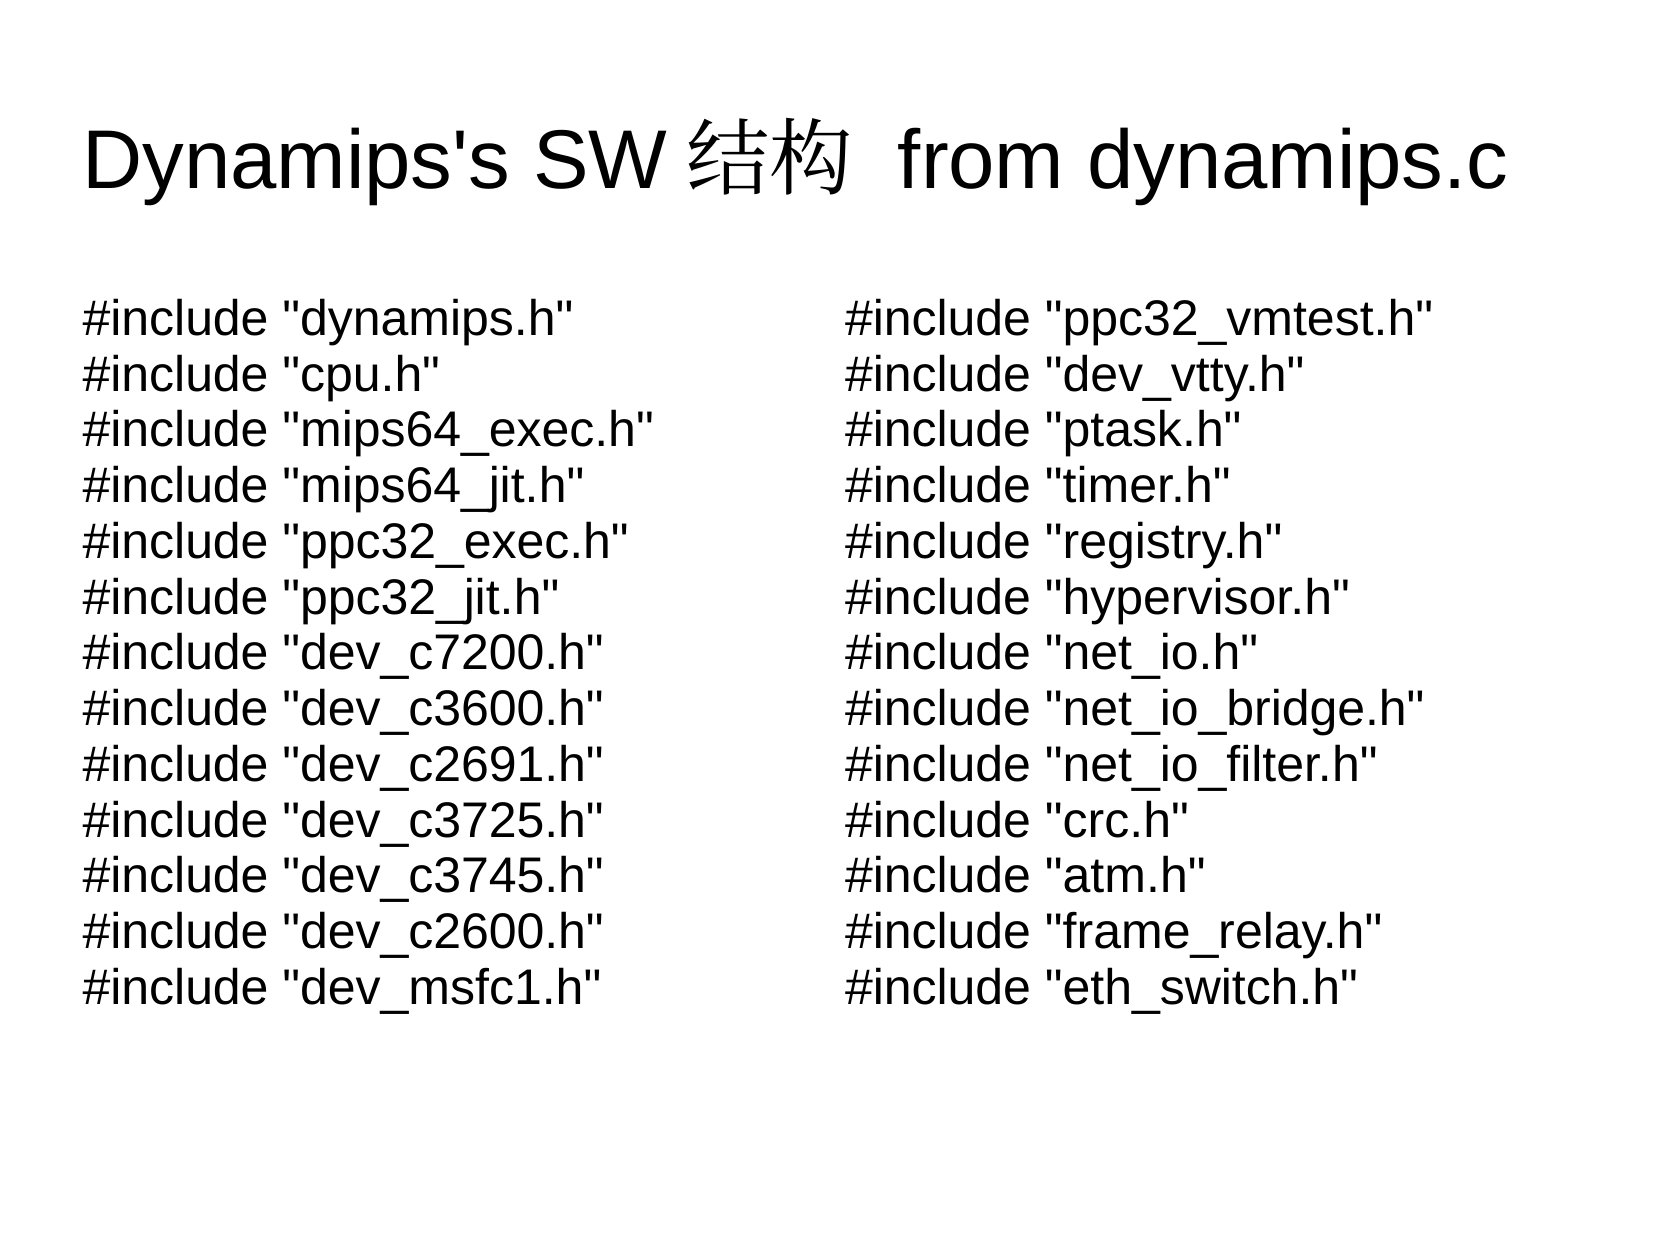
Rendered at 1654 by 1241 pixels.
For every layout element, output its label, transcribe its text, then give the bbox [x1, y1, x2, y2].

list #include "ppc32_vmtest.h" #include "dev_vtty.h" #include "ptask.h" #include "timer.h" #include "registry.h" #include "hypervisor.h" #include "net_io.h" #include "net_io_bridge.h" #include "net_io_filter.h" #include "crc.h" #include "atm.h" #include "frame_relay.h" #include "eth_switch.h" [845, 290, 1572, 1094]
list #include "dynamips.h" #include "cpu.h" #include "mips64_exec.h" #include "mips64_jit.h" #include "ppc32_exec.h" #include "ppc32_jit.h" #include "dev_c7200.h" #include "dev_c3600.h" #include "dev_c2691.h" #include "dev_c3725.h" #include "dev_c3745.h" #include "dev_c2600.h" #include "dev_msfc1.h" [82, 290, 809, 1094]
title Dynamips's SW结构 from dynamips.c [82, 49, 1571, 257]
